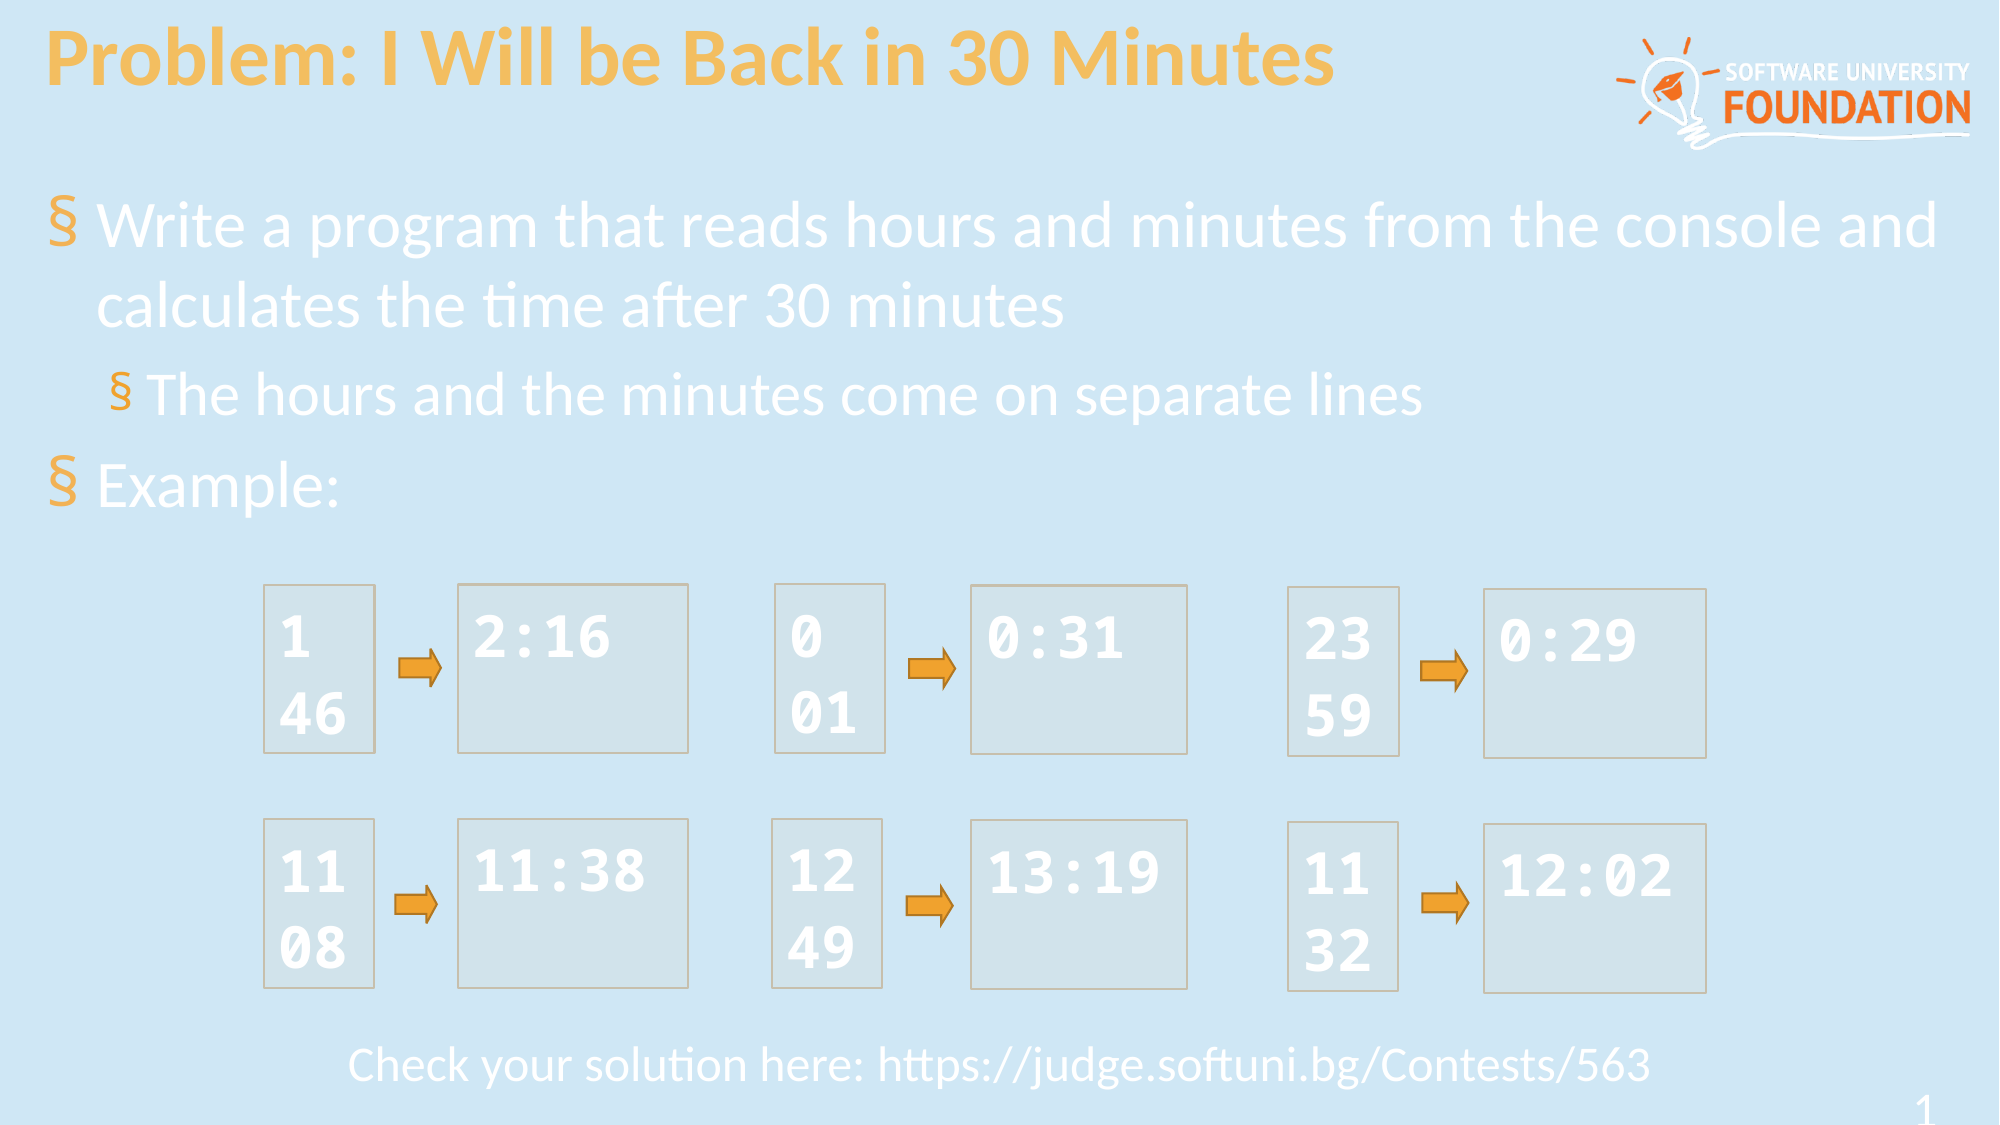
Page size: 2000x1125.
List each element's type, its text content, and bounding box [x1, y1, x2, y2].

text_box [1422, 884, 1469, 922]
text_box [395, 885, 437, 924]
title Problem: I Will be Back in 30 Minutes [30, 6, 1602, 189]
slide_number <number> [1897, 1088, 1968, 1103]
text_box 11:38 [457, 819, 689, 989]
text_box 0:31 [971, 585, 1188, 755]
list Write a program that reads hours and minutes from the console and calculates the time after 30 minutes The hours and the minutes come on separate lines Example: [31, 173, 1968, 1088]
text_box [399, 648, 441, 687]
text_box Check your solution here: https://judge.softuni.bg/Contests/563 [149, 1023, 1850, 1099]
text_box 0:29 [1483, 589, 1706, 758]
text_box 0 01 [775, 584, 886, 754]
text_box [909, 649, 956, 688]
text_box [1421, 652, 1468, 690]
text_box 13:19 [971, 820, 1188, 990]
text_box 1 46 [264, 584, 375, 754]
text_box 11 08 [264, 819, 375, 989]
picture [1612, 37, 1970, 163]
text_box 11 32 [1287, 821, 1399, 991]
text_box 12 49 [771, 819, 883, 988]
text_box 12:02 [1483, 823, 1706, 993]
text_box [906, 887, 953, 925]
text_box 23 59 [1288, 587, 1399, 756]
text_box 2:16 [457, 584, 689, 754]
